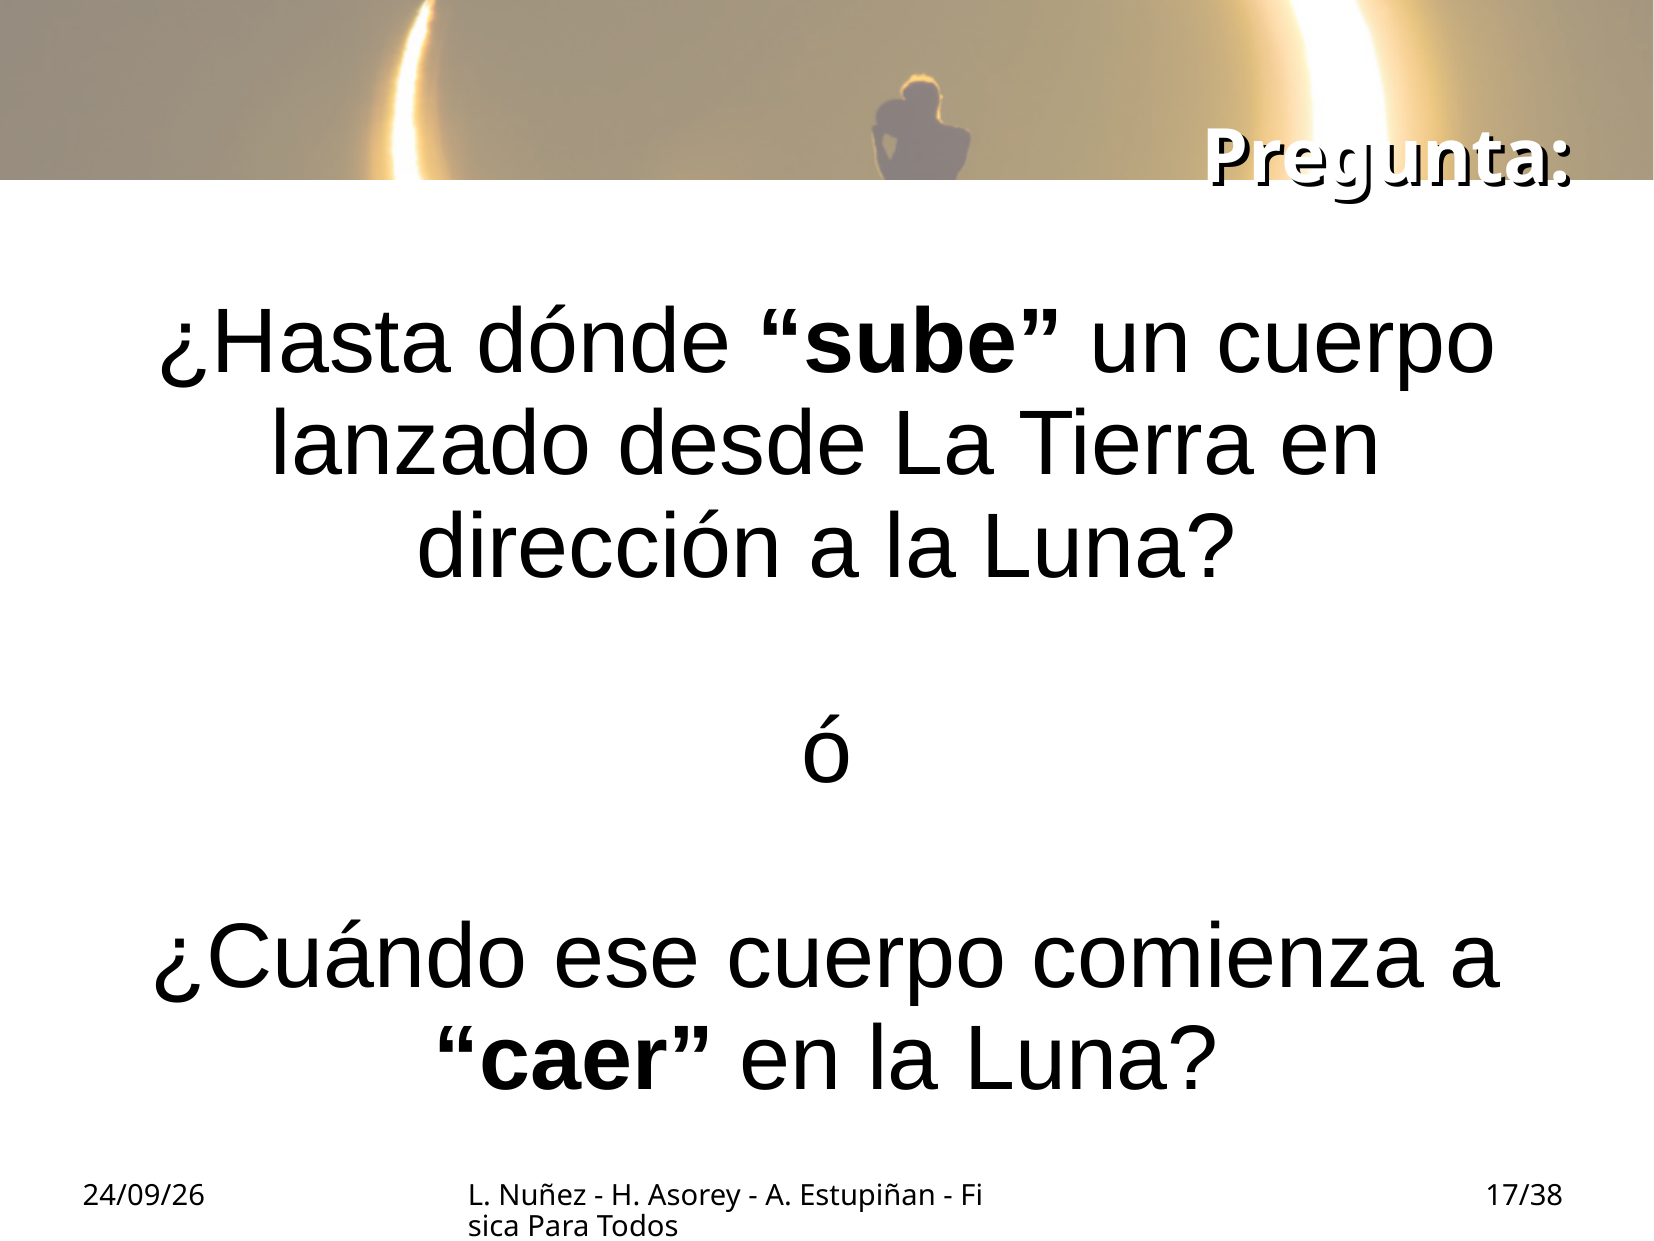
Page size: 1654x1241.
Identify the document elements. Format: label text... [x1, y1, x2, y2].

picture [0, 0, 1654, 180]
title Pregunta: [82, 49, 1571, 257]
subtitle ¿Hasta dónde “sube” un cuerpo lanzado desde La Tierra en dirección a la Luna? ó ¿Cuándo ese cuerpo comienza a “caer” en la Luna? [82, 289, 1571, 1110]
